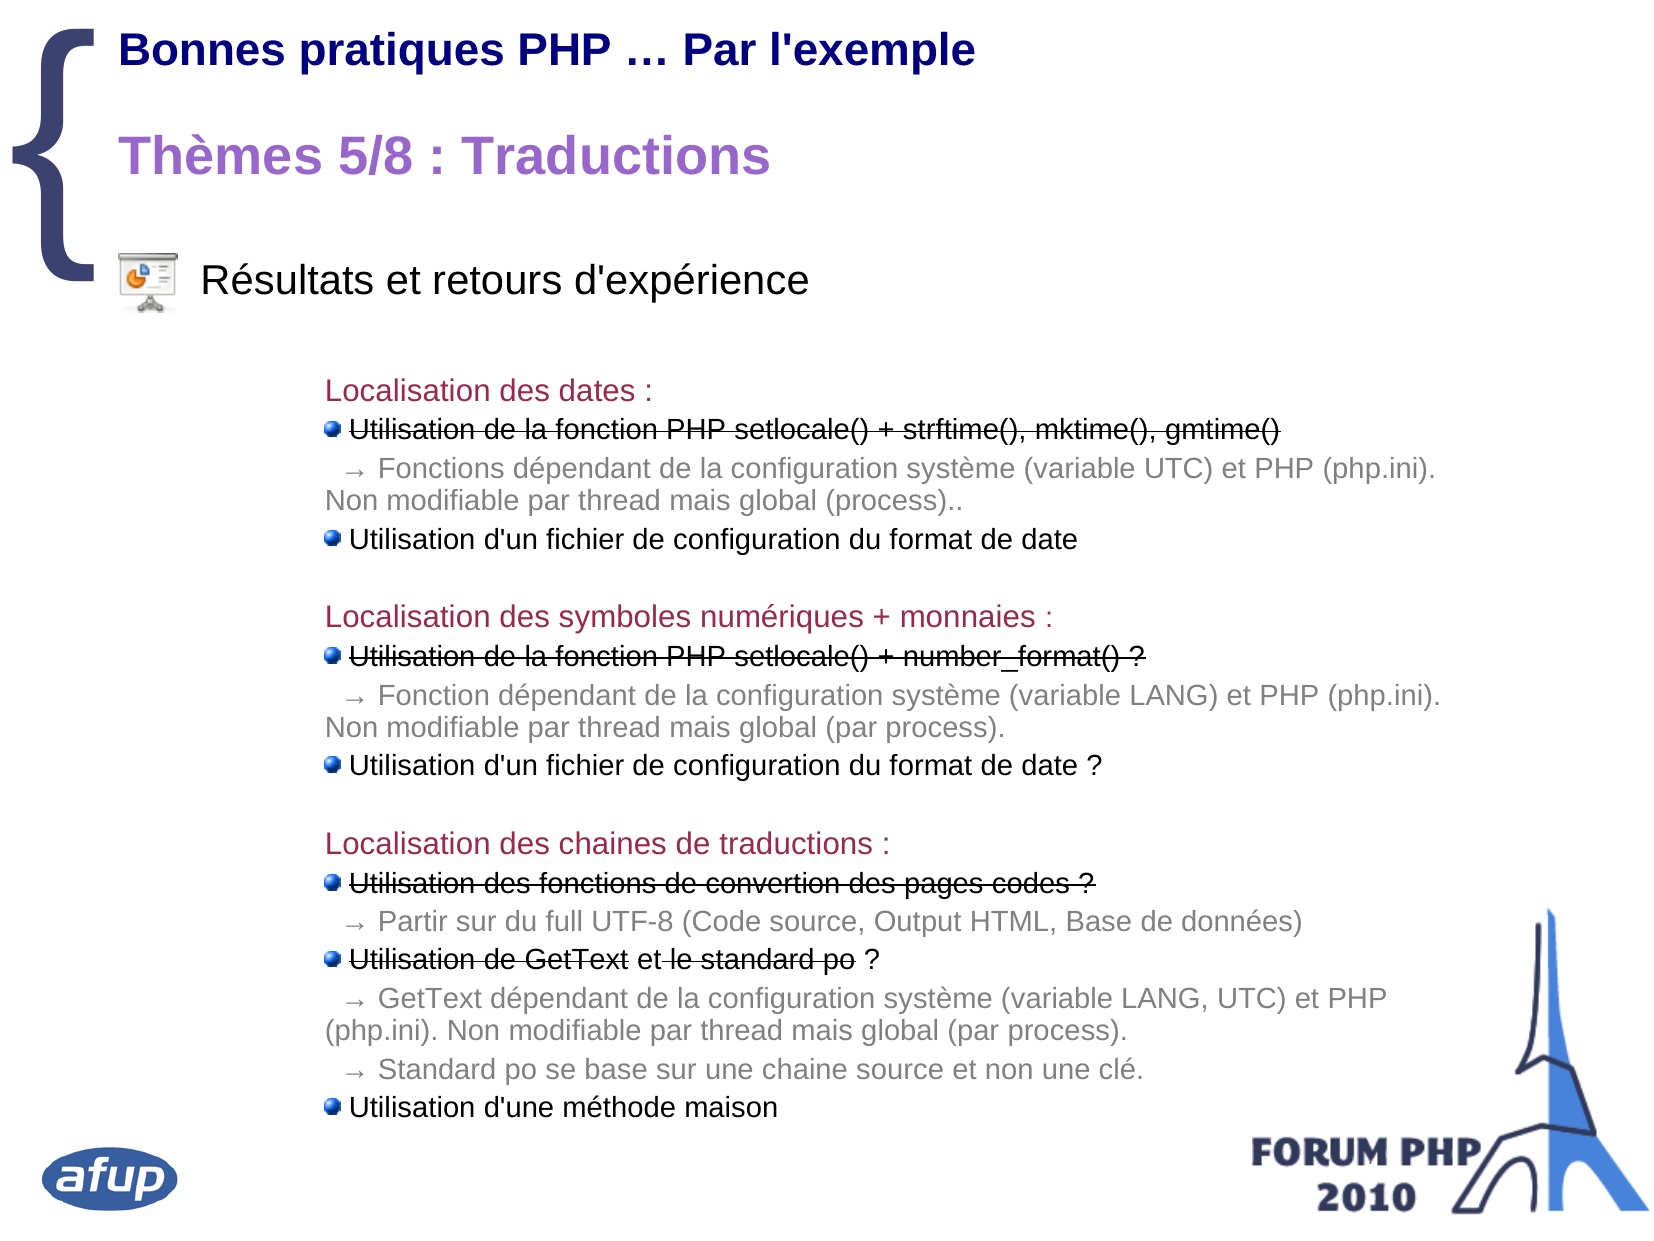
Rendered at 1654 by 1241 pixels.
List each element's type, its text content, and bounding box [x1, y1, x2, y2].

picture [41, 1146, 178, 1211]
picture [1240, 872, 1650, 1241]
subtitle Résultats et retours d'expérience [188, 206, 1624, 355]
picture [118, 253, 178, 313]
text_box Localisation des dates : Utilisation de la fonction PHP setlocale() + strftime(), mktime(), gmtime() → Fonctions dépendant de la configuration système (variable UTC) et PHP (php.ini). Non modifiable par thread mais global (process).. Utilisation d'un fichier de configuration du format de date Localisation des symboles numériques + monnaies : Utilisation de la fonction PHP setlocale() + number_format() ? → Fonction dépendant de la configuration système (variable LANG) et PHP (php.ini). Non modifiable par thread mais global (par process). Utilisation d'un fichier de configuration du format de date ? Localisation des chaines de traductions : Utilisation des fonctions de convertion des pages codes ? → Partir sur du full UTF-8 (Code source, Output HTML, Base de données) Utilisation de GetText et le standard po ? → GetText dépendant de la configuration système (variable LANG, UTC) et PHP (php.ini). Non modifiable par thread mais global (par process). → Standard po se base sur une chaine source et non une clé. Utilisation d'une méthode maison [324, 331, 1489, 1123]
title Bonnes pratiques PHP … Par l'exemple Thèmes 5/8 : Traductions [118, 9, 1541, 202]
